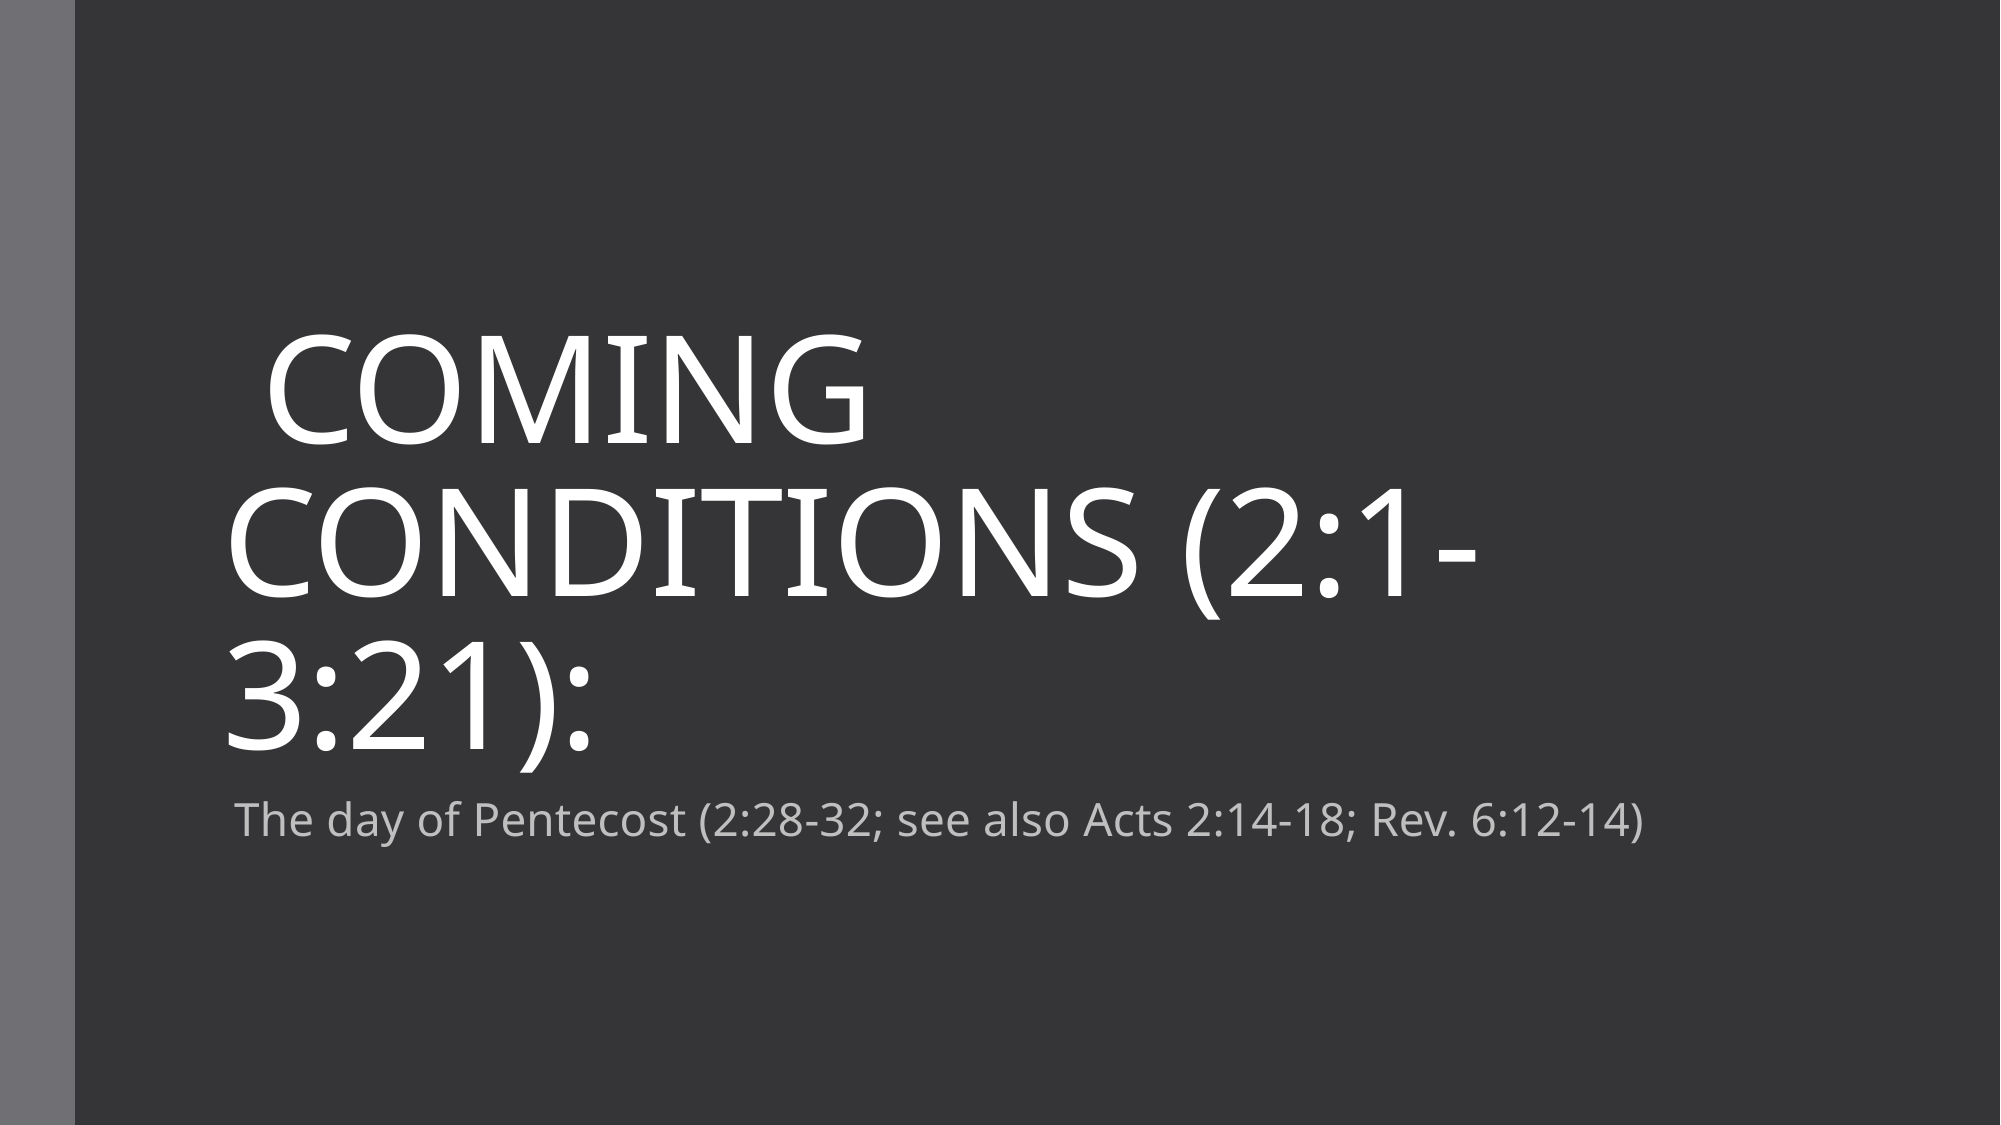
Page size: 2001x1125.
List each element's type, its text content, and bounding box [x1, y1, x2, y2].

subtitle The day of Pentecost (2:28-32; see also Acts 2:14-18; Rev. 6:12-14) [206, 787, 1752, 1066]
title COMING CONDITIONS (2:1-3:21): [206, 124, 1752, 787]
